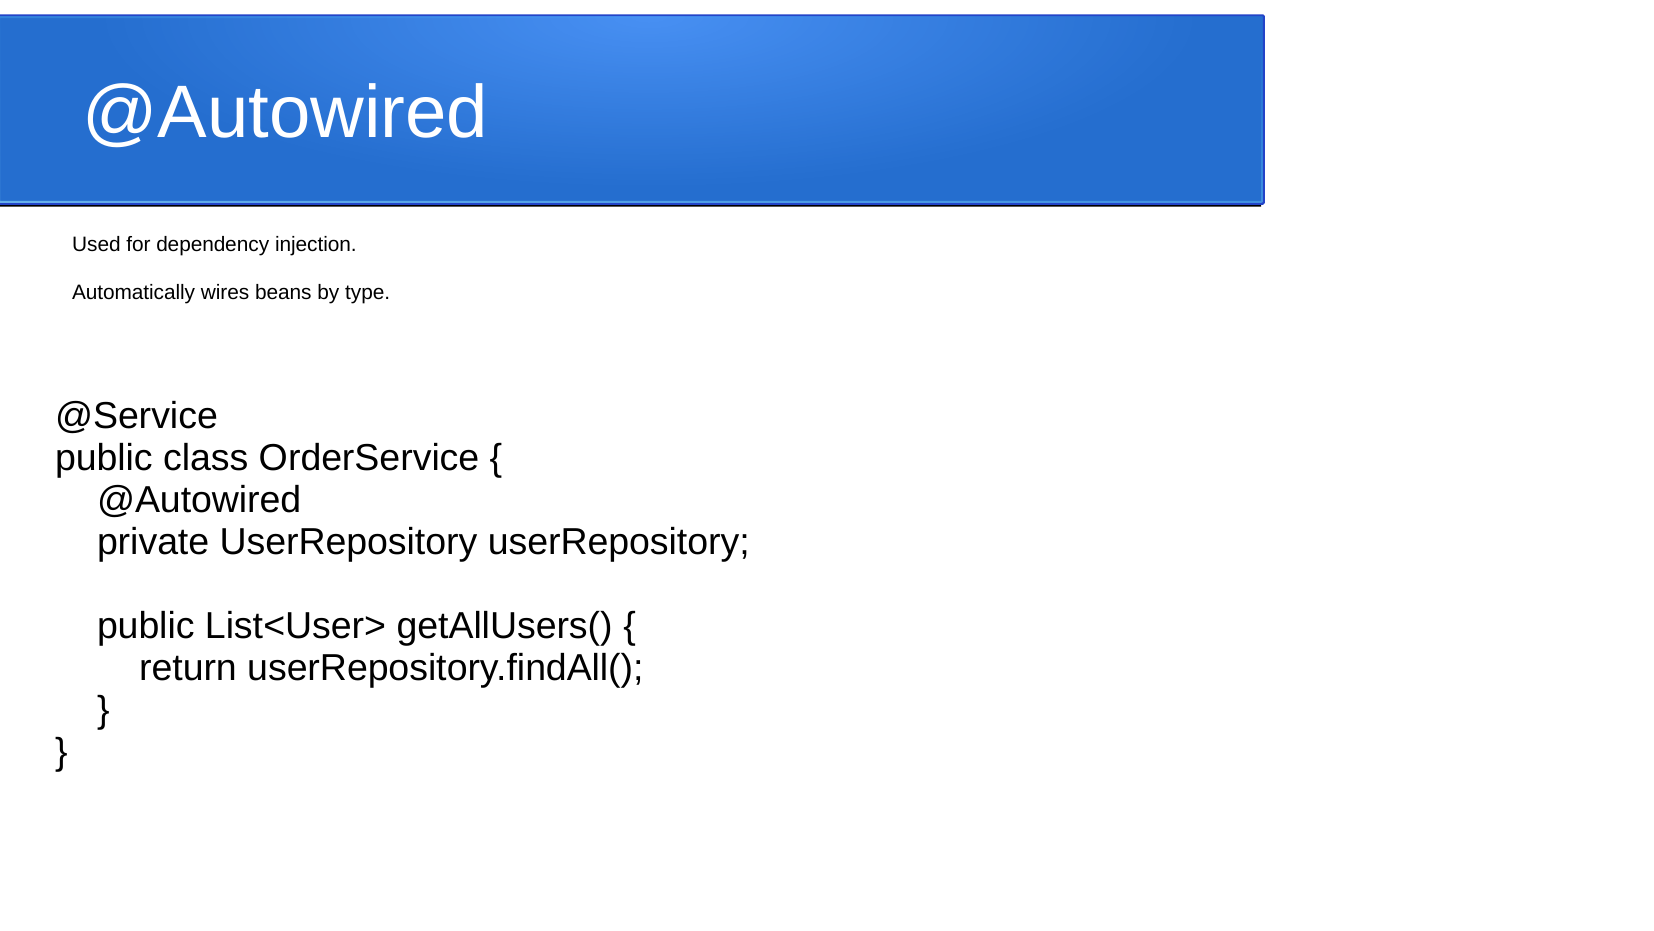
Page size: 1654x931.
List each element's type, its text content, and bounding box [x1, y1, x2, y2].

title @Autowired [82, 35, 1235, 189]
text_box Used for dependency injection. Automatically wires beans by type. [57, 225, 511, 360]
text_box @Service public class OrderService { @Autowired private UserRepository userRepository; public List<User> getAllUsers() { return userRepository.findAll(); } } [40, 387, 766, 781]
